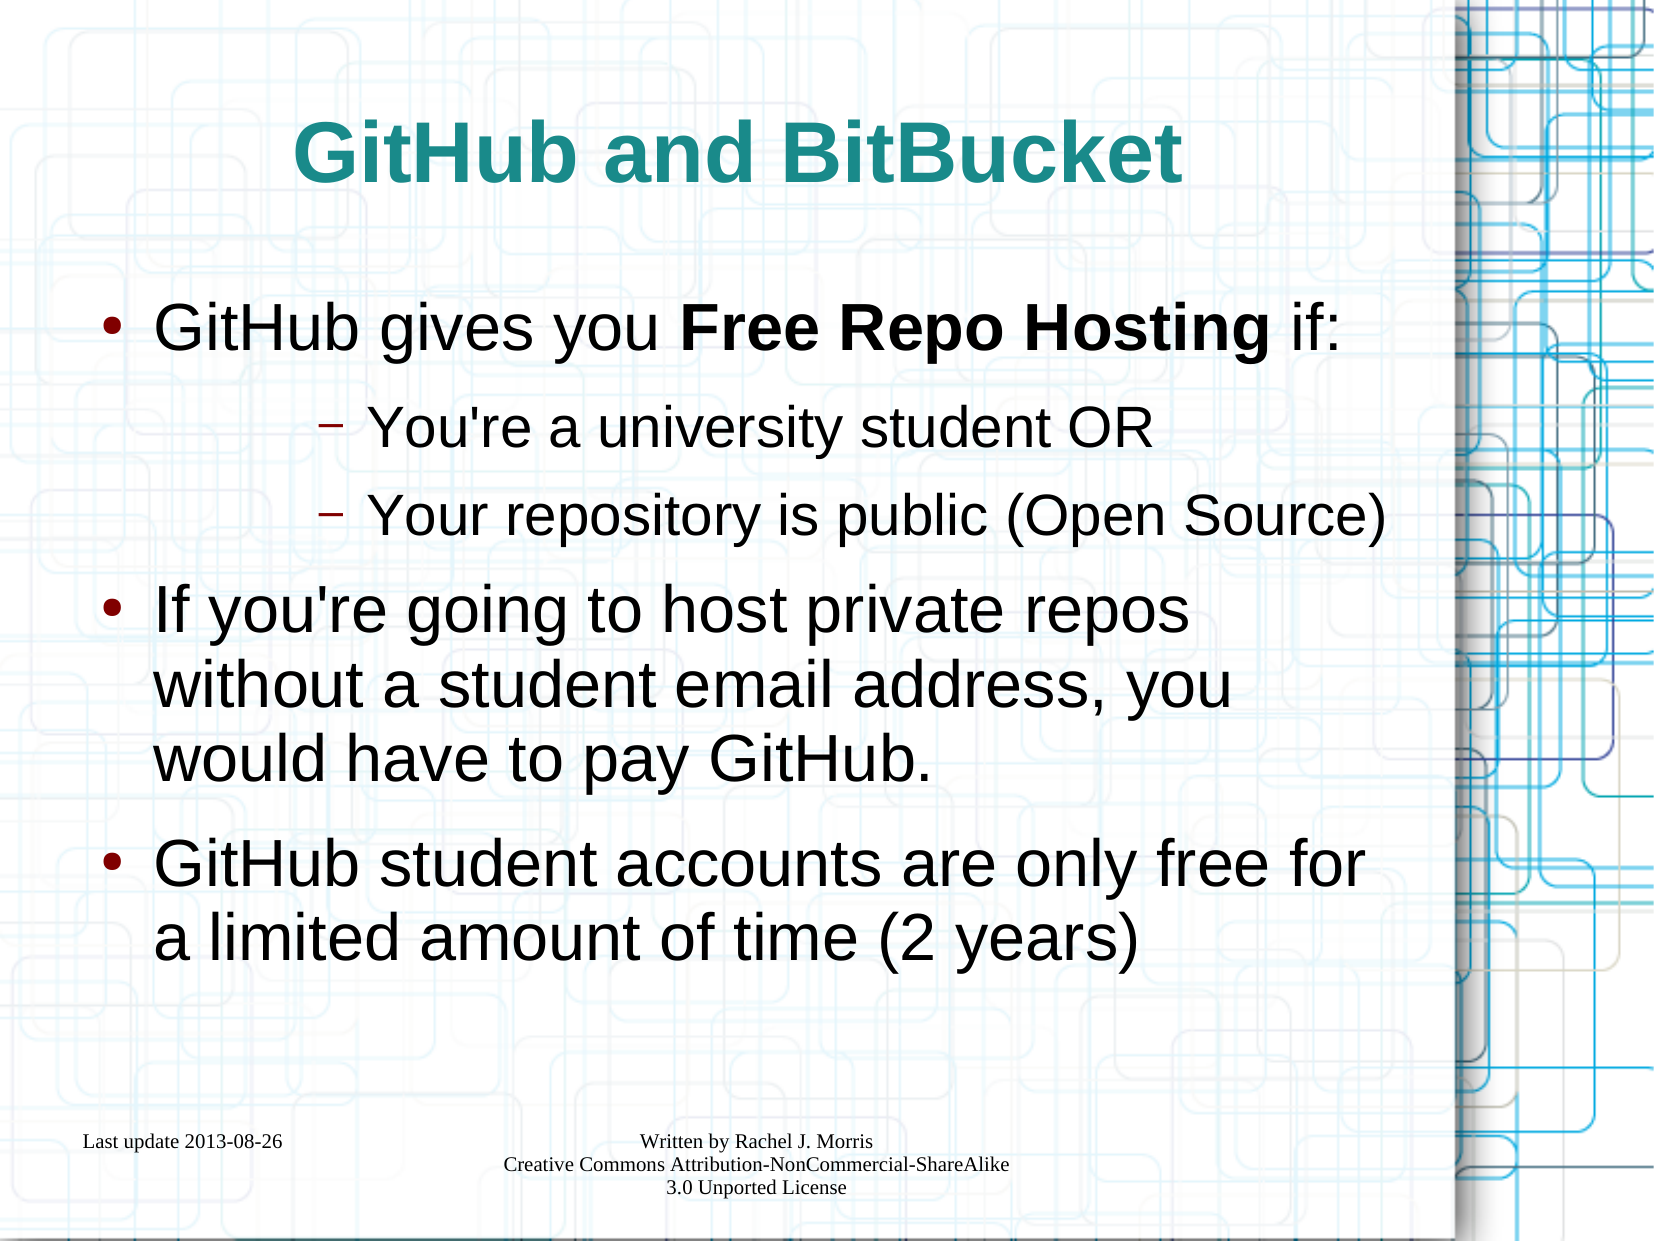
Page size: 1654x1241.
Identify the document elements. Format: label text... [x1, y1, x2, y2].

picture [0, 0, 1654, 1241]
title GitHub and BitBucket [59, 49, 1418, 257]
list GitHub gives you Free Repo Hosting if: You're a university student OR Your repository is public (Open Source) If you're going to host private repos without a student email address, you would have to pay GitHub. GitHub student accounts are only free for a limited amount of time (2 years) [82, 290, 1418, 1010]
